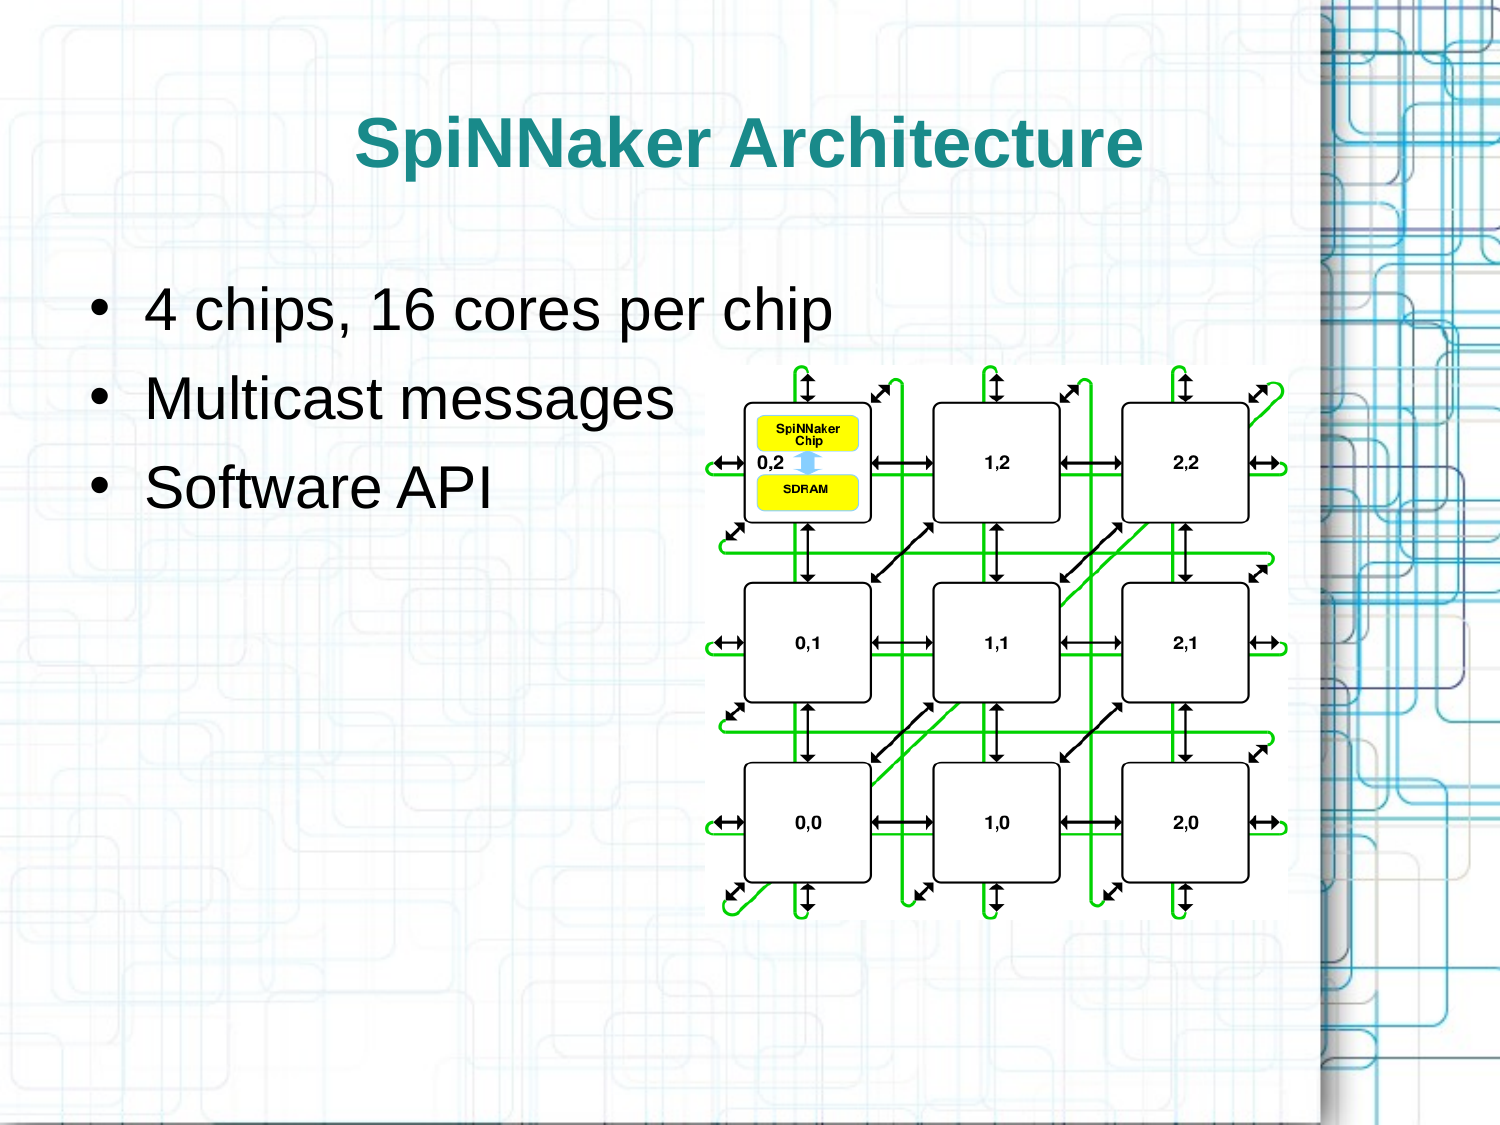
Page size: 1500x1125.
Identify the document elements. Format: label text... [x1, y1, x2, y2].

list 4 chips, 16 cores per chip Multicast messages Software API [75, 262, 1426, 1006]
title SpiNNaker Architecture [75, 45, 1426, 233]
picture [0, 0, 1500, 1125]
